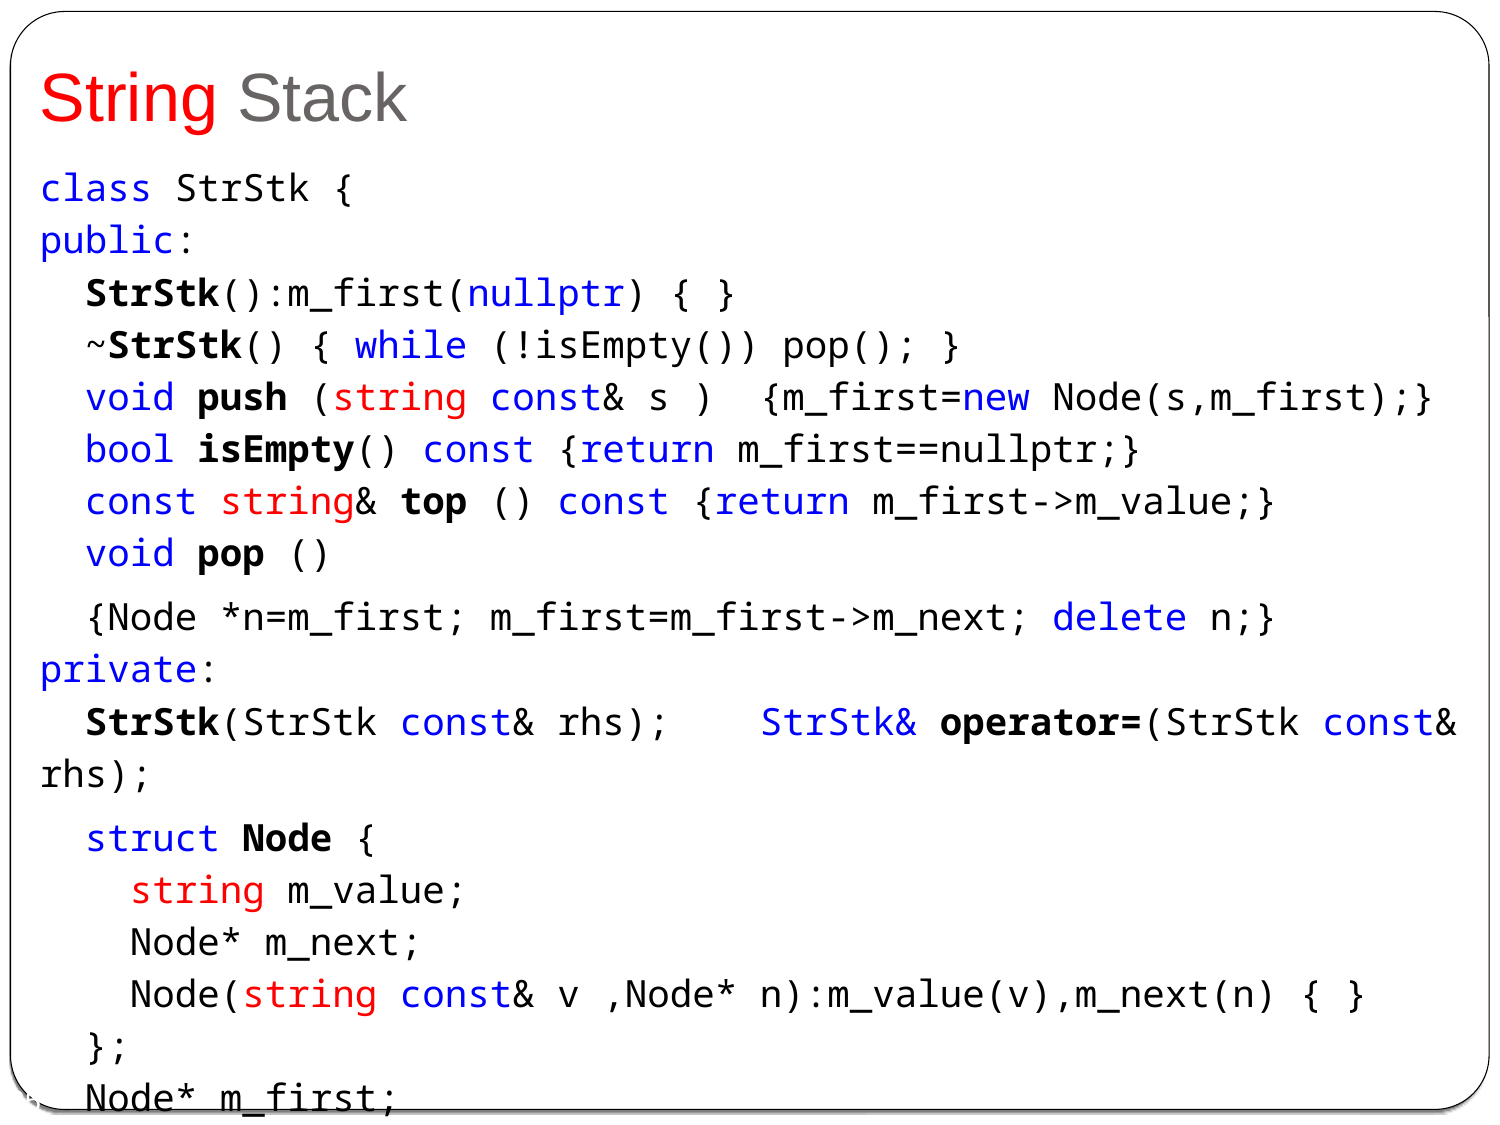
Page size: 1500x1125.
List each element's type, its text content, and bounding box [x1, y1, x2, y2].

title String Stack [24, 45, 1450, 149]
list class StrStk { public: StrStk():m_first(nullptr) { } ~StrStk() { while (!isEmpty()) pop(); } void push (string const& s ) {m_first=new Node(s,m_first);} bool isEmpty() const {return m_first==nullptr;} const string& top () const {return m_first->m_value;} void pop () {Node *n=m_first; m_first=m_first->m_next; delete n;} private: StrStk(StrStk const& rhs); StrStk& operator=(StrStk const& rhs); struct Node { string m_value; Node* m_next; Node(string const& v ,Node* n):m_value(v),m_next(n) { } }; Node* m_first; }; [24, 149, 1475, 1088]
slide_number <number> [0, 1074, 50, 1125]
